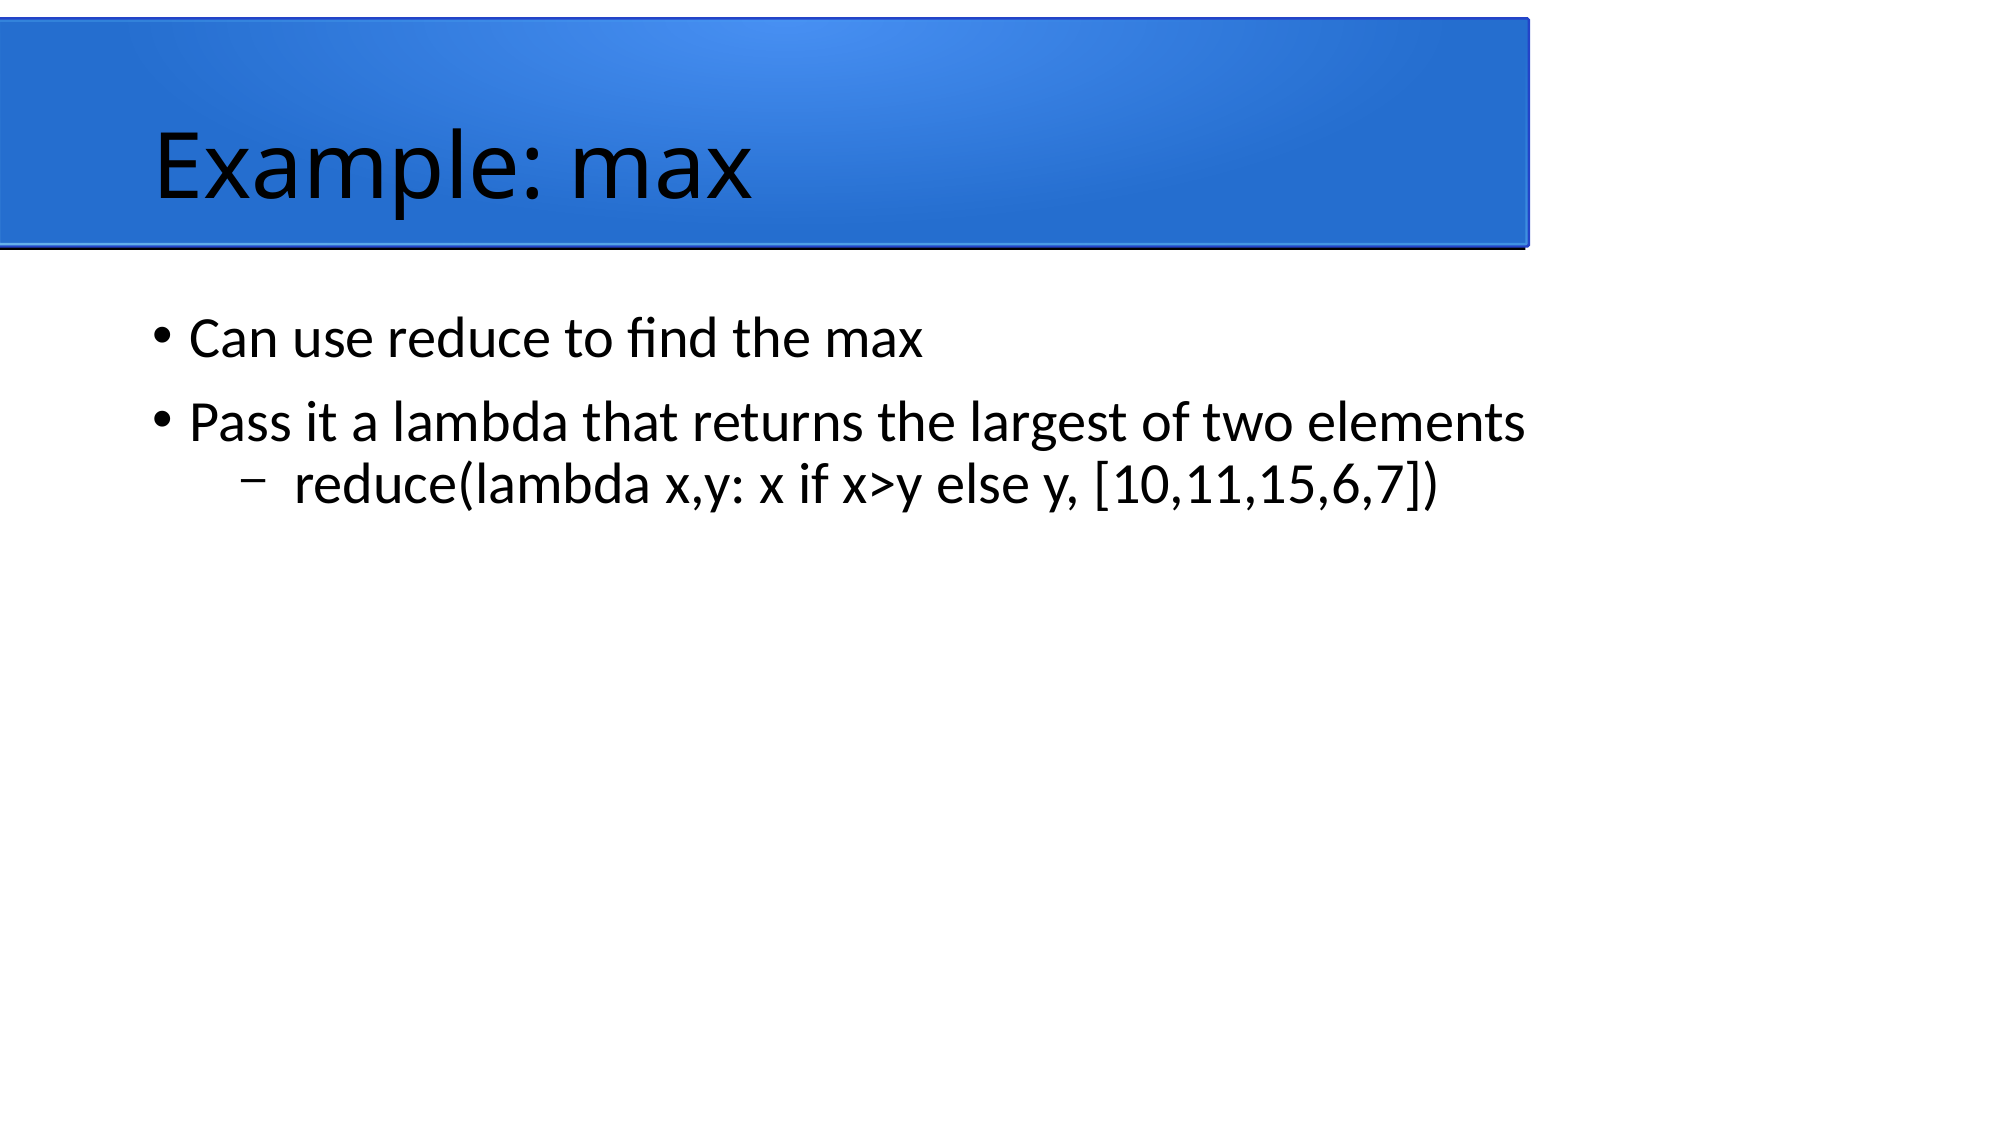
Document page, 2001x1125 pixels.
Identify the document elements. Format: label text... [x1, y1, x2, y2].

title Example: max [137, 59, 1863, 278]
list Can use reduce to find the max Pass it a lambda that returns the largest of two elements reduce(lambda x,y: x if x>y else y, [10,11,15,6,7]) [137, 299, 1863, 1014]
